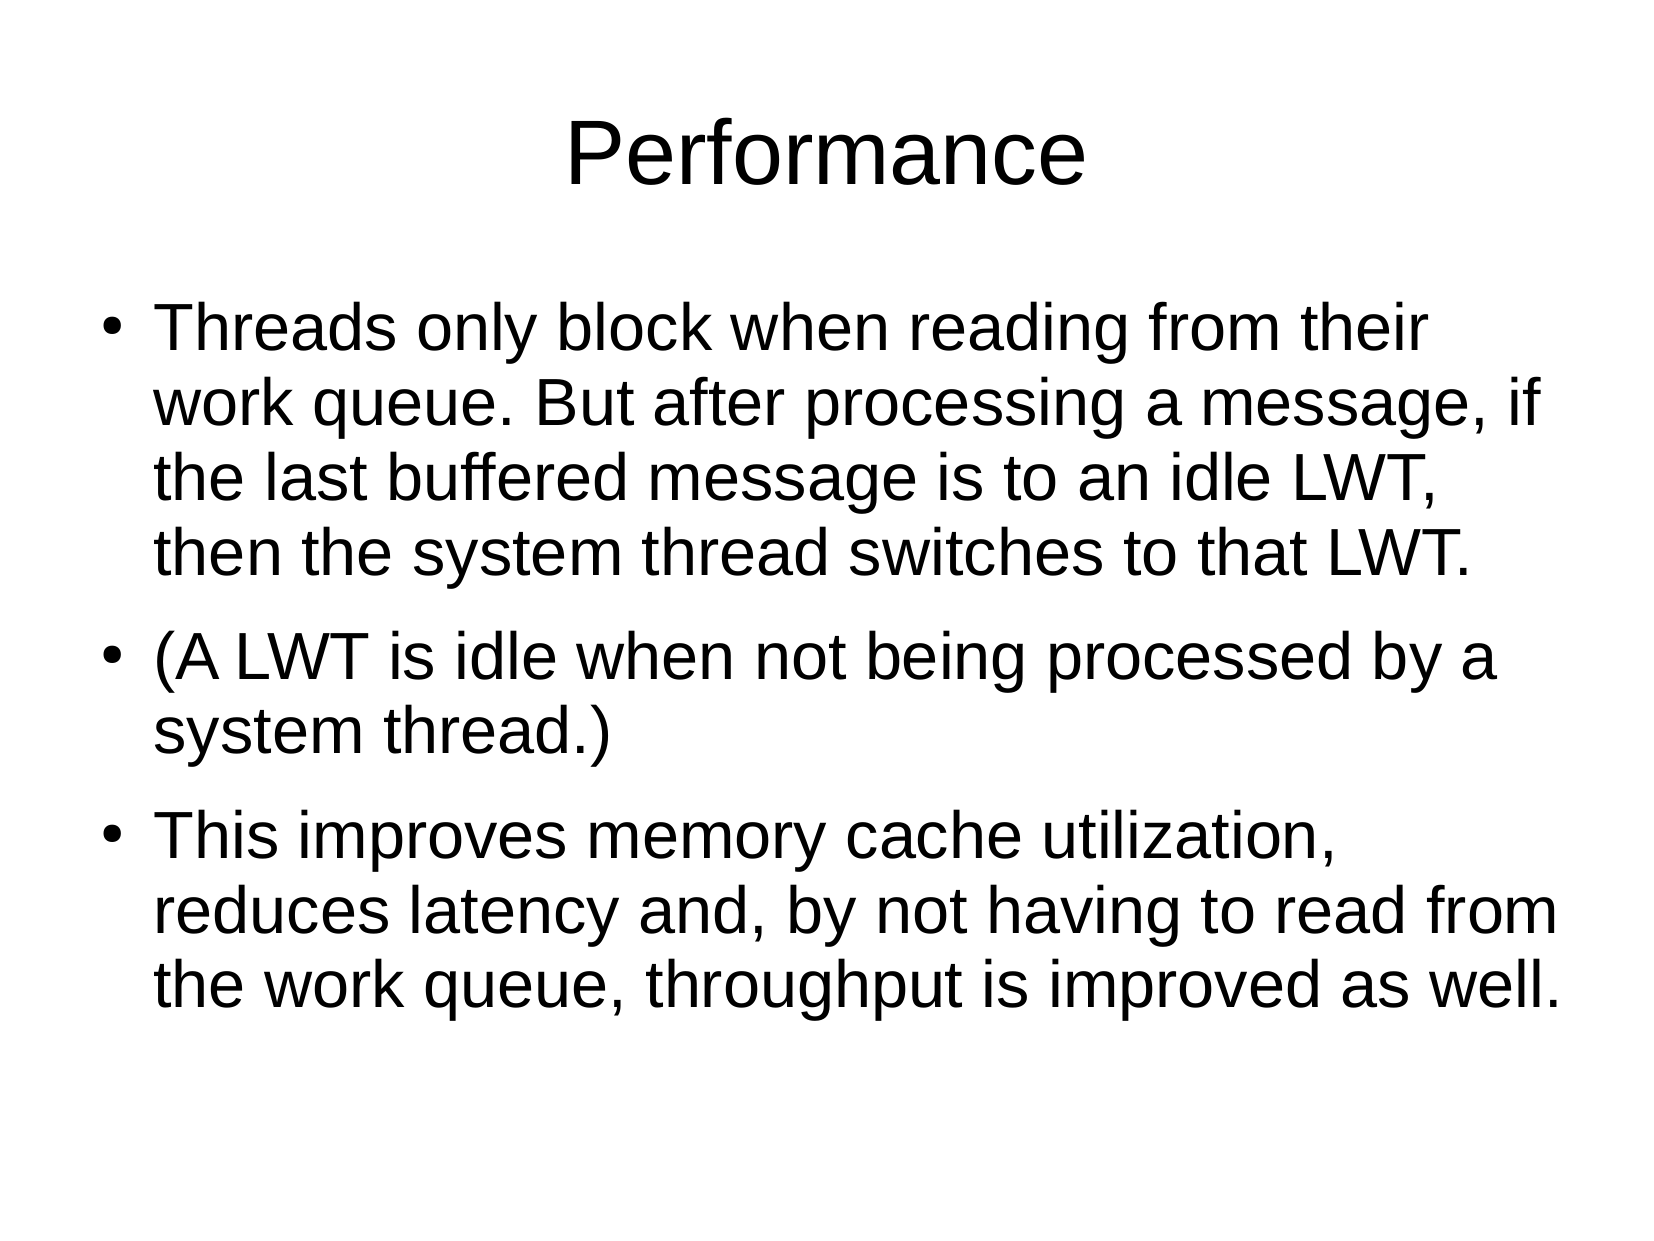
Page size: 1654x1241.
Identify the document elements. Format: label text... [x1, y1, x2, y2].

list Threads only block when reading from their work queue. But after processing a message, if the last buffered message is to an idle LWT, then the system thread switches to that LWT. (A LWT is idle when not being processed by a system thread.) This improves memory cache utilization, reduces latency and, by not having to read from the work queue, throughput is improved as well. [82, 290, 1571, 1109]
title Performance [82, 49, 1571, 257]
